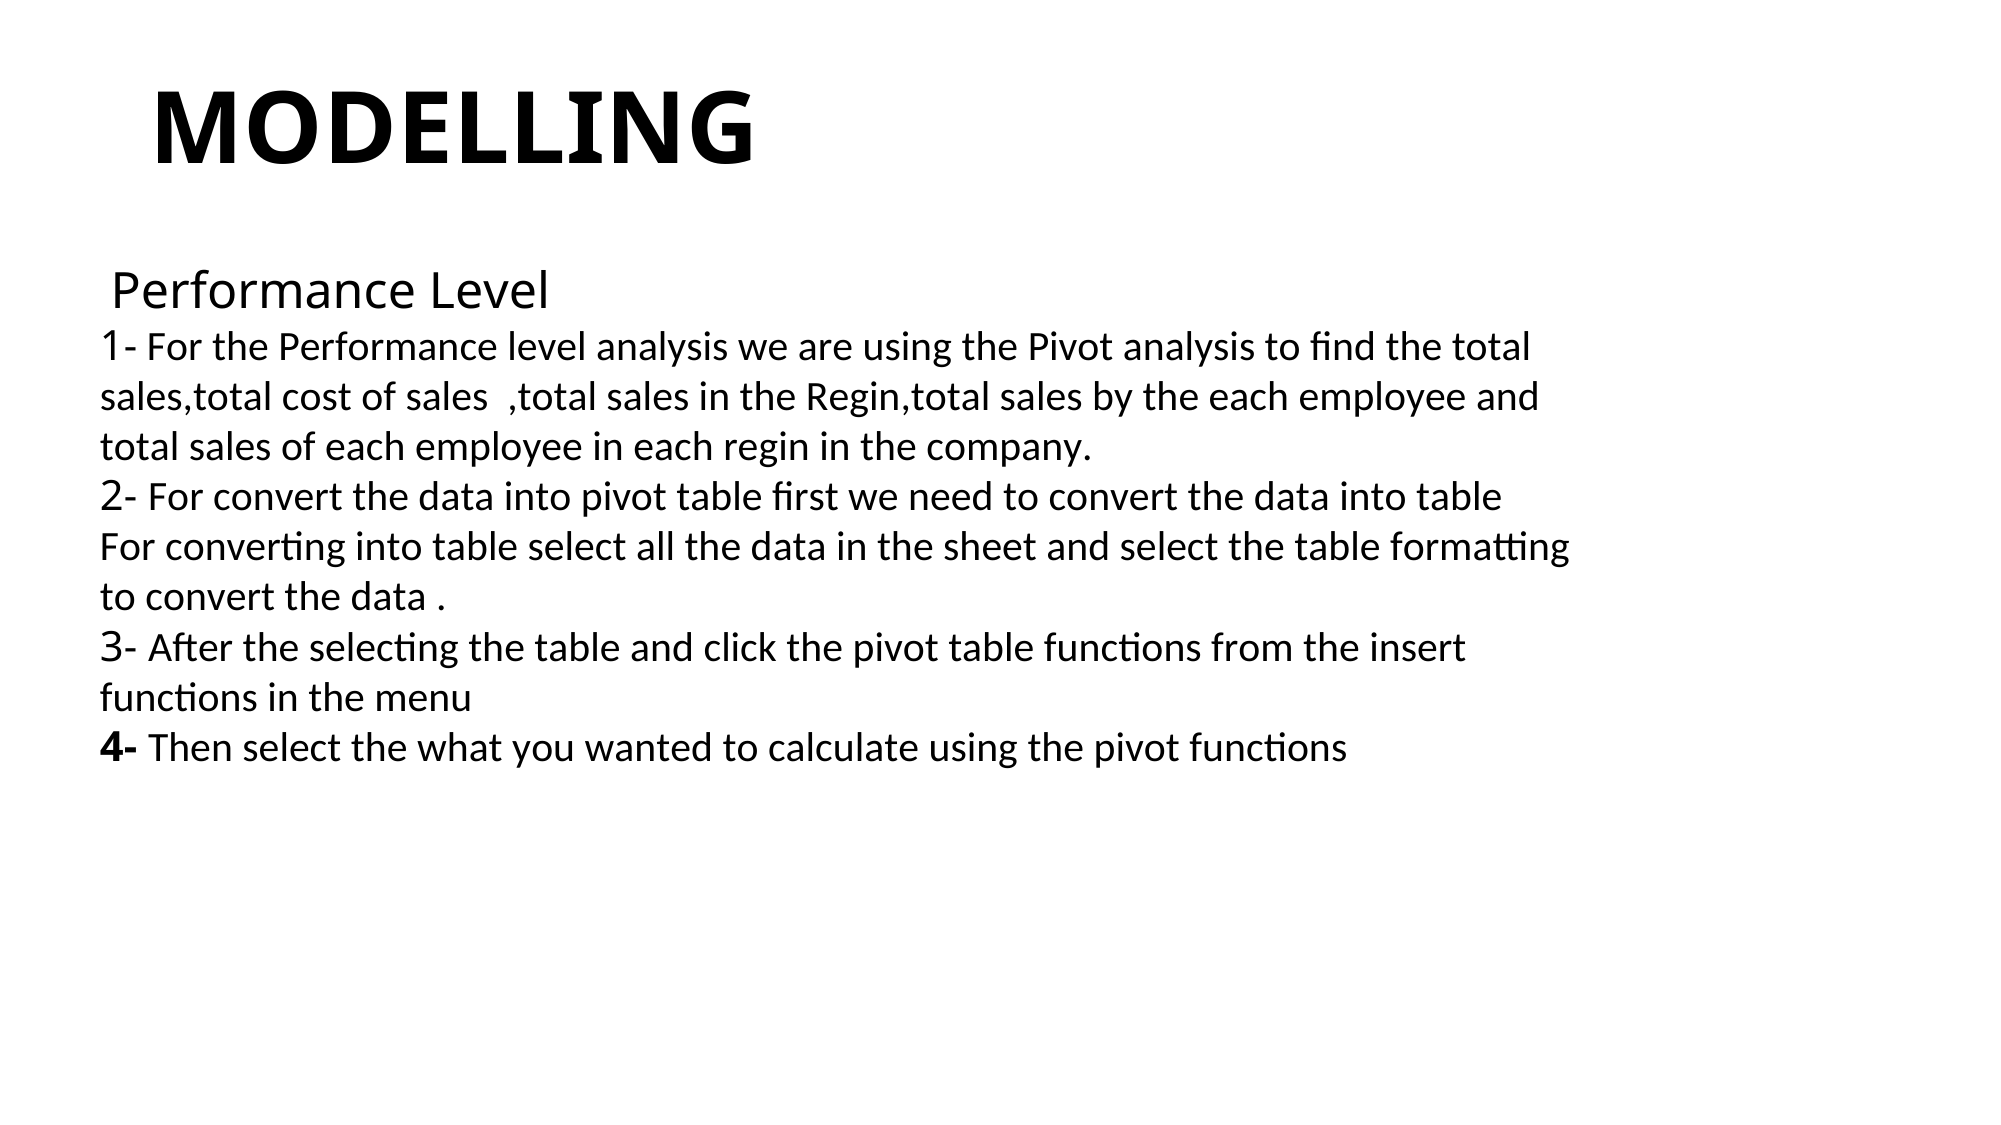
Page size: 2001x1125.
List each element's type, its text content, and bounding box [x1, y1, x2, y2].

title MODELLING [123, 63, 1877, 188]
list Performance Level 1- For the Performance level analysis we are using the Pivot analysis to find the total sales,total cost of sales ,total sales in the Regin,total sales by the each employee and total sales of each employee in each regin in the company. 2- For convert the data into pivot table first we need to convert the data into table For converting into table select all the data in the sheet and select the table formatting to convert the data . 3- After the selecting the table and click the pivot table functions from the insert functions in the menu 4- Then select the what you wanted to calculate using the pivot functions [99, 258, 1591, 1087]
